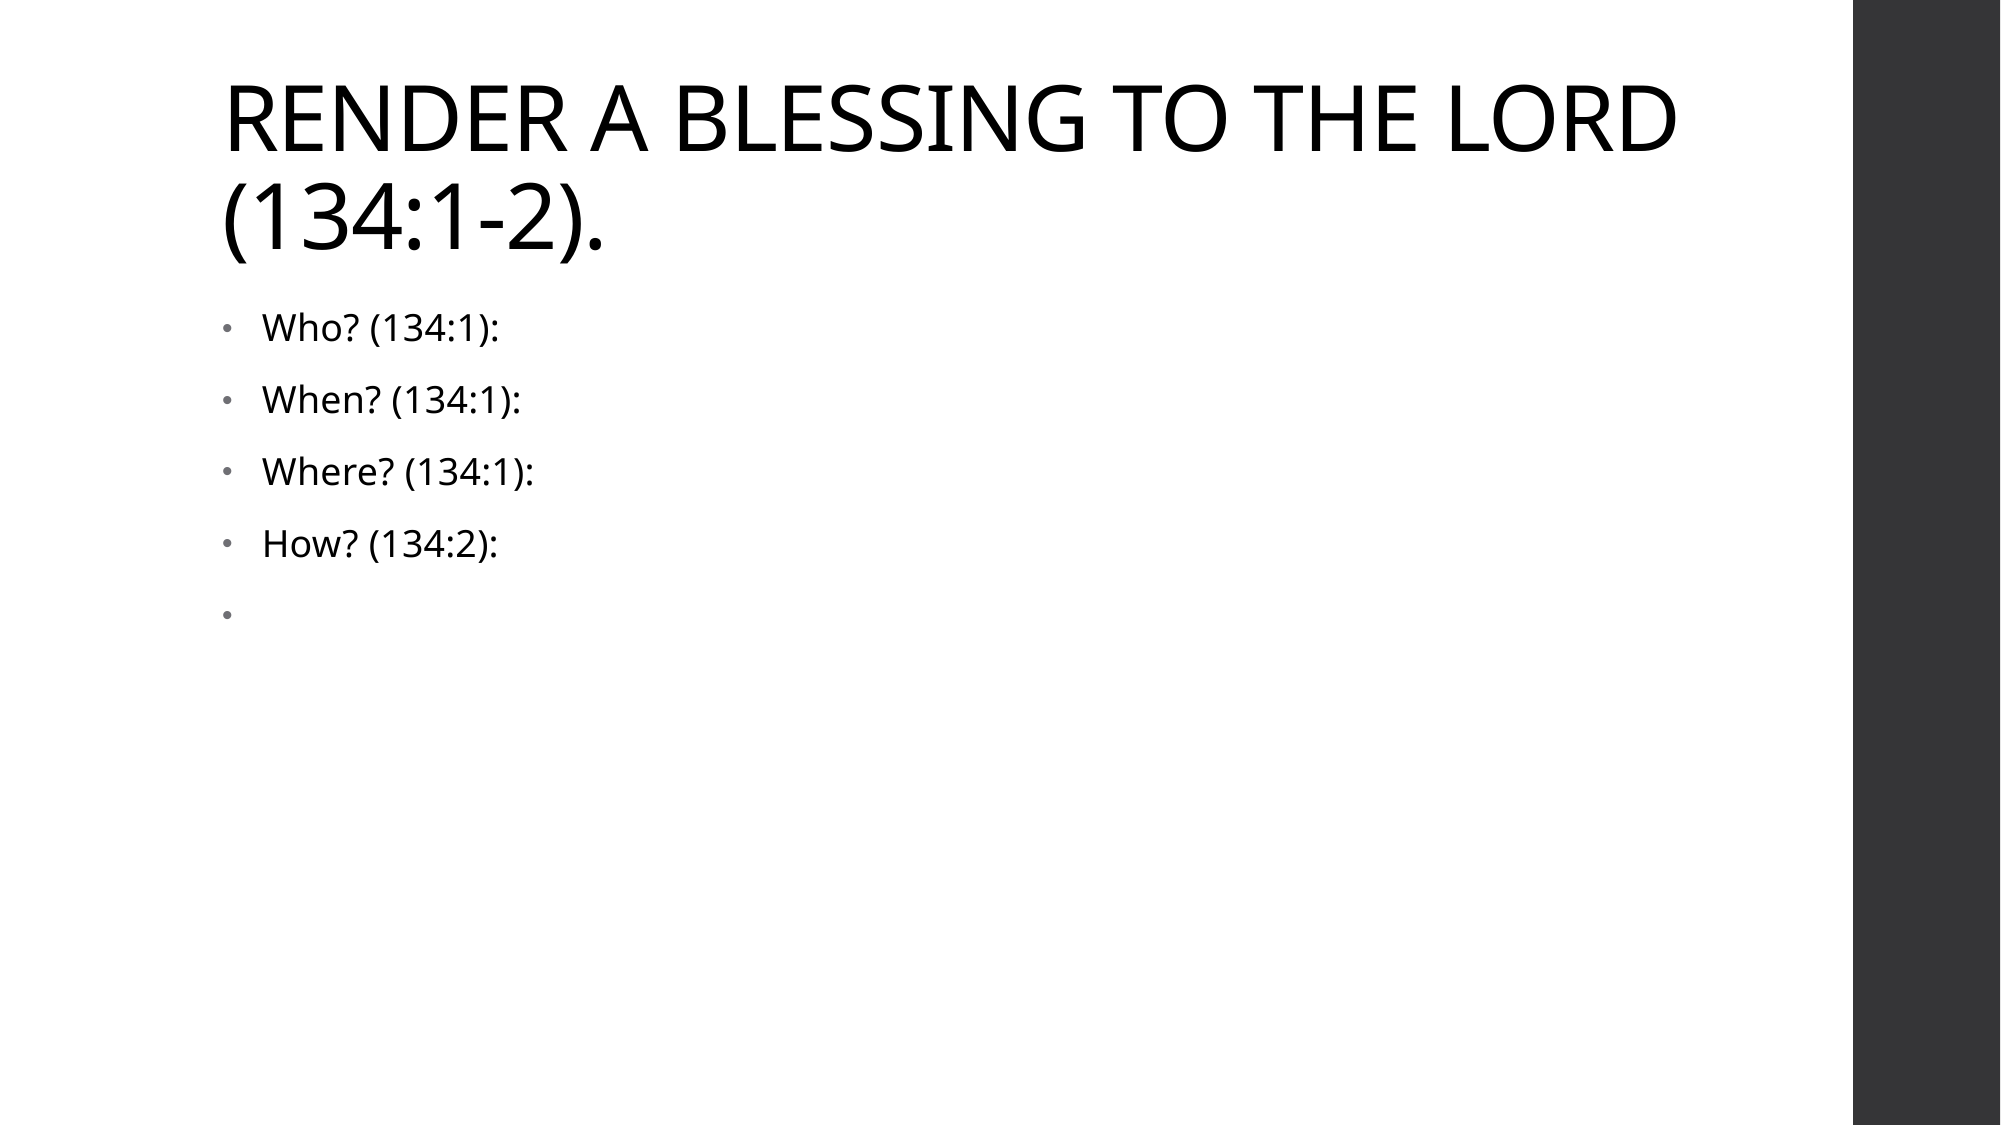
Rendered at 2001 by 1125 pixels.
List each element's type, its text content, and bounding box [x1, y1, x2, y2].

list Who? (134:1): When? (134:1): Where? (134:1): How? (134:2): [206, 299, 1617, 1014]
title RENDER A BLESSING TO THE LORD (134:1-2). [206, 60, 1797, 278]
